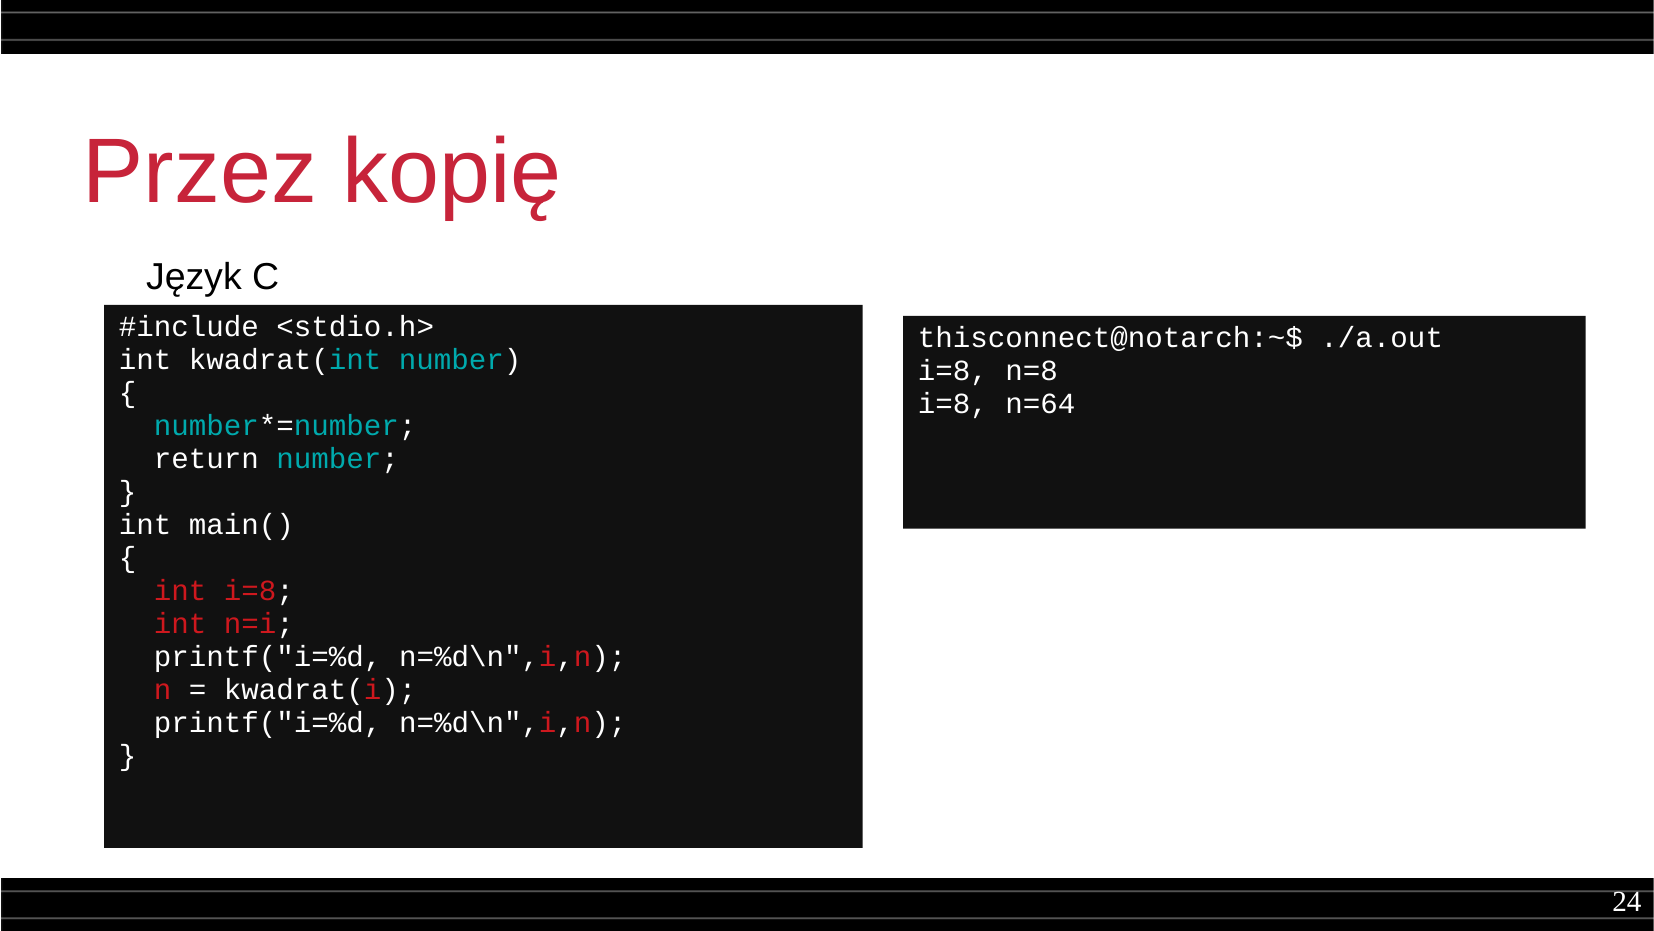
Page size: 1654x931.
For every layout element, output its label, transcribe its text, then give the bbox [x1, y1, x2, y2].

text_box thisconnect@notarch:~$ ./a.out i=8, n=8 i=8, n=64 [903, 315, 1586, 529]
text_box #include <stdio.h> int kwadrat(int number) { number*=number; return number; } int main() { int i=8; int n=i; printf("i=%d, n=%d\n",i,n); n = kwadrat(i); printf("i=%d, n=%d\n",i,n); } [104, 304, 863, 848]
text_box Język C [131, 248, 621, 305]
picture [1, 0, 1654, 54]
picture [1, 878, 1654, 931]
title Przez kopię [82, 92, 1571, 249]
